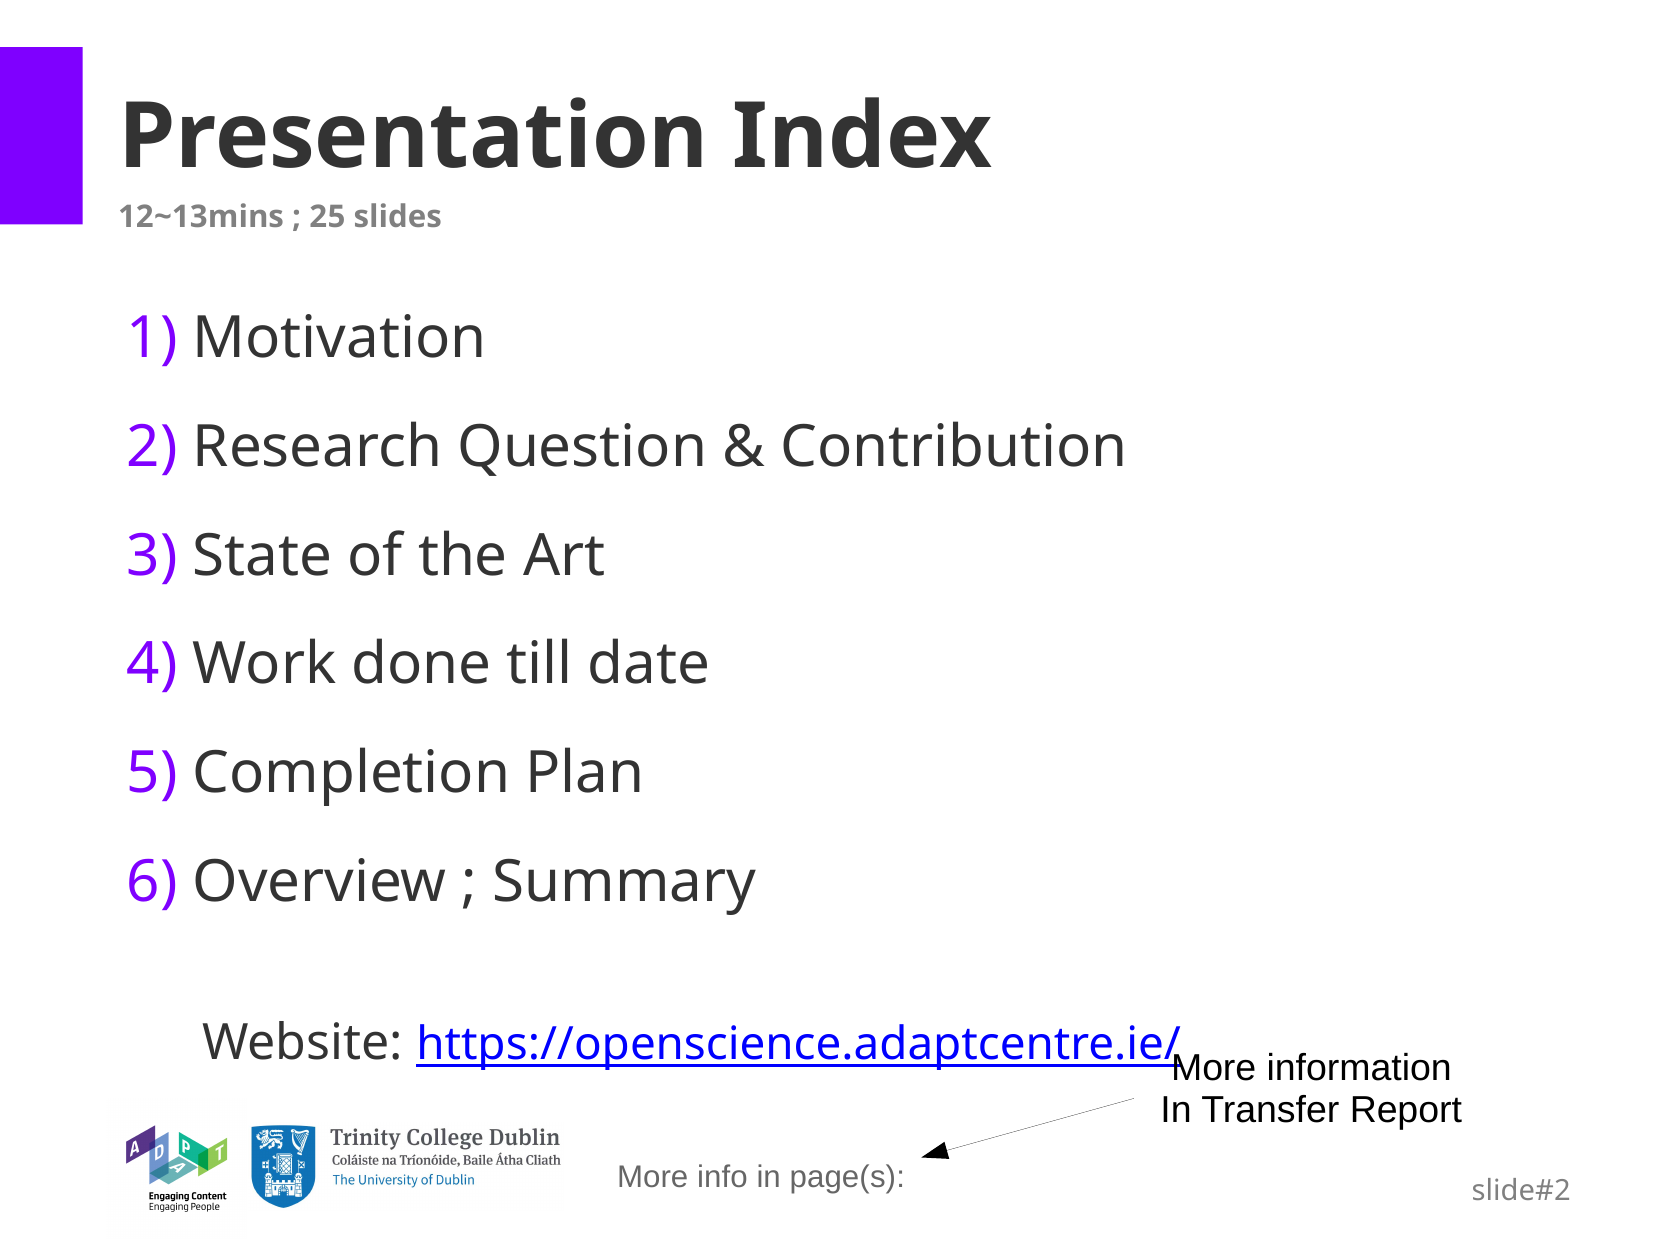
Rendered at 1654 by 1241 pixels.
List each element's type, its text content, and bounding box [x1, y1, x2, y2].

list Motivation Research Question & Contribution State of the Art Work done till date Completion Plan Overview ; Summary Website: https://openscience.adaptcentre.ie/ [118, 295, 1536, 1015]
text_box More information In Transfer Report [1145, 1039, 1478, 1138]
title Presentation Index 12~13mins ; 25 slides [118, 49, 1571, 257]
picture [106, 1098, 247, 1239]
picture [248, 1122, 564, 1211]
text_box More info in page(s): [602, 1151, 1418, 1202]
